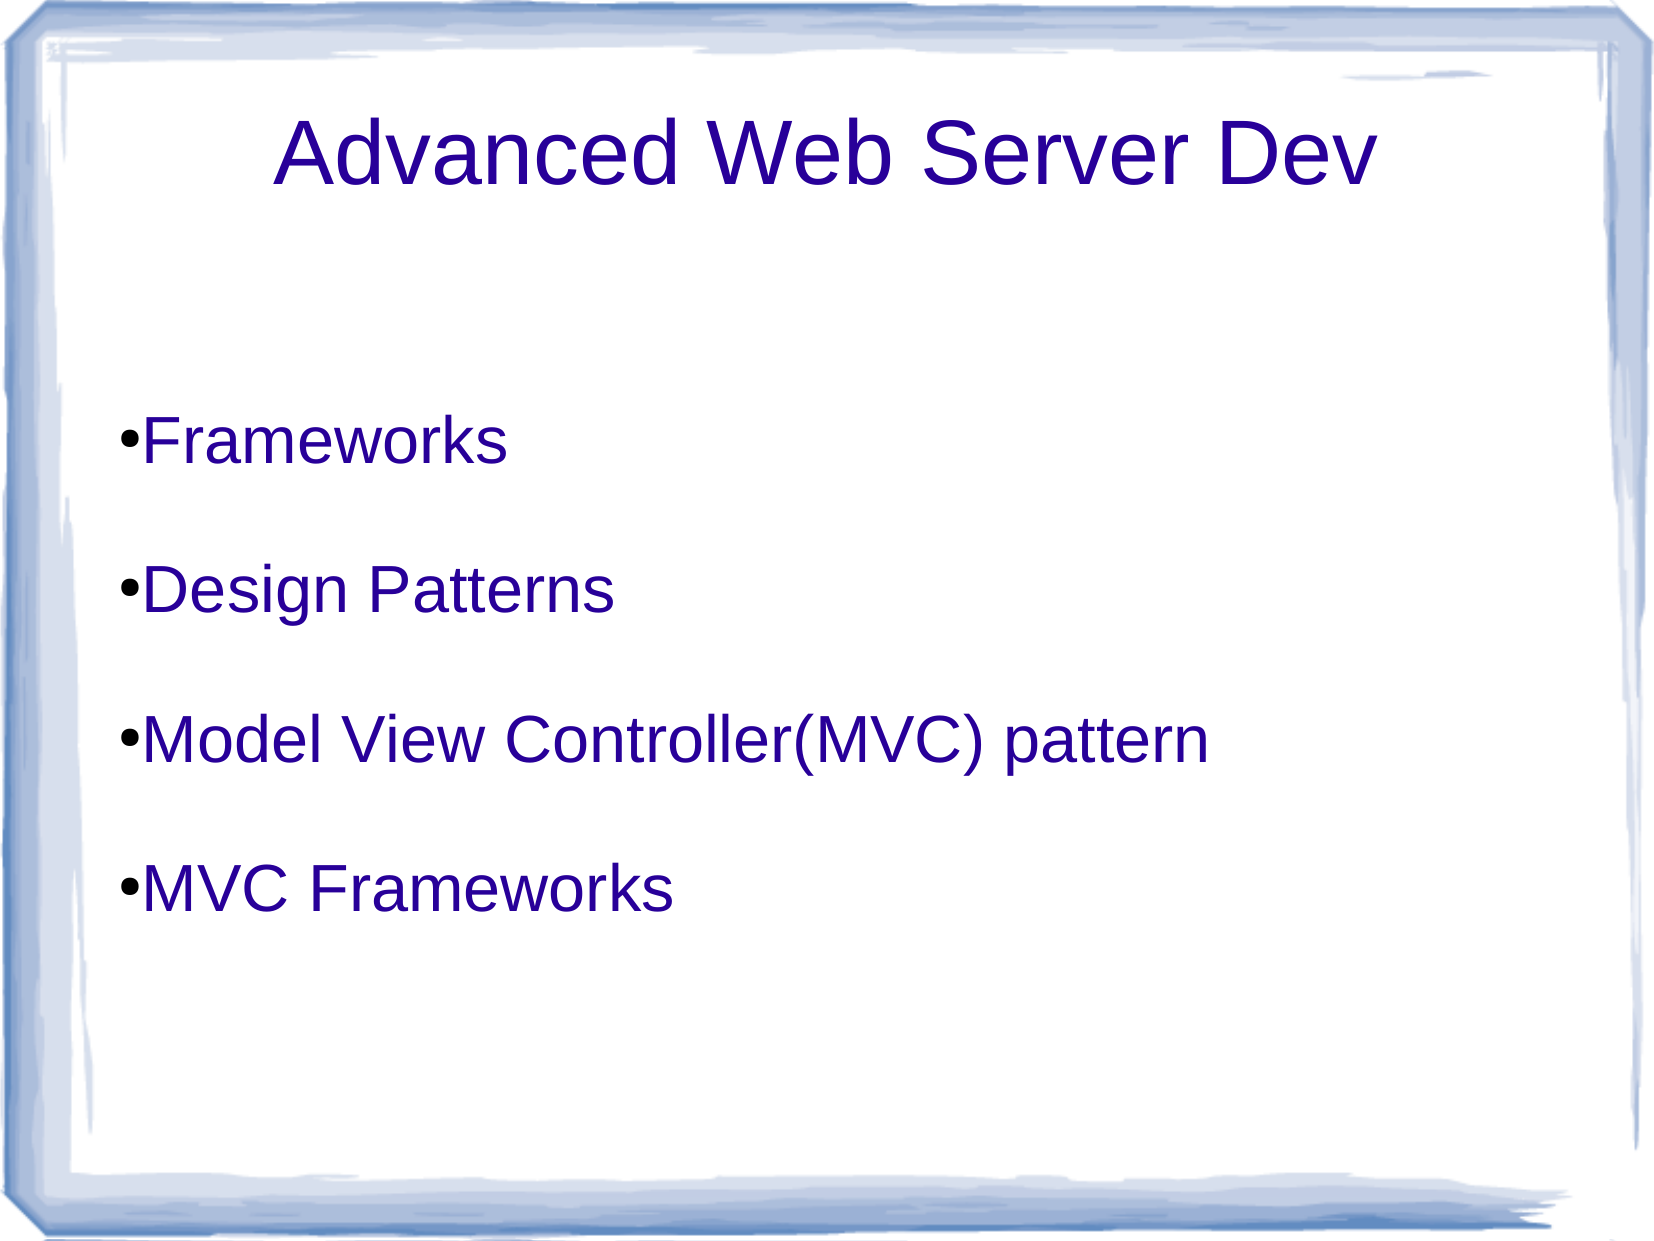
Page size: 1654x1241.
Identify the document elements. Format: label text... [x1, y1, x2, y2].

title Advanced Web Server Dev [82, 49, 1571, 257]
subtitle Frameworks Design Patterns Model View Controller(MVC) pattern MVC Frameworks [118, 324, 1571, 1004]
picture [0, 0, 1654, 1241]
